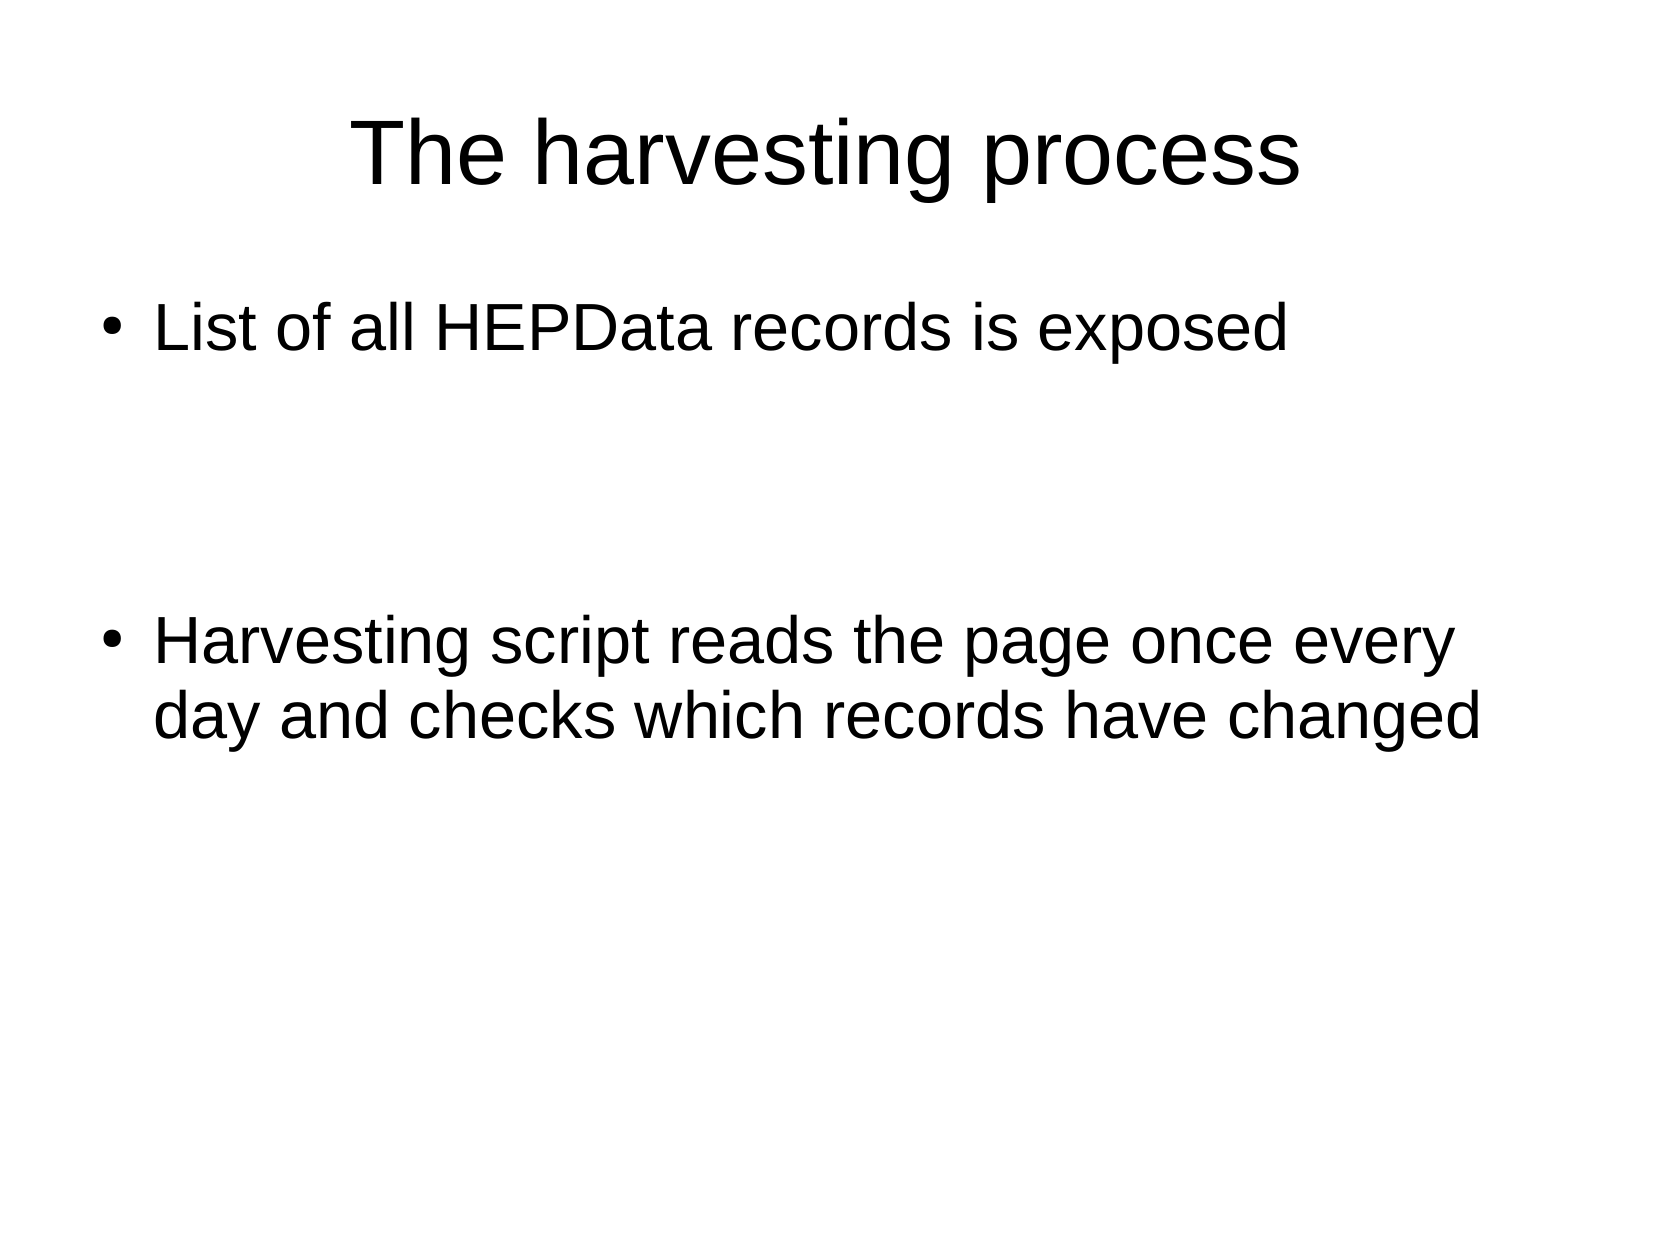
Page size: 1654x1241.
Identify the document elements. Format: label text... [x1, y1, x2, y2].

title The harvesting process [82, 49, 1571, 257]
list List of all HEPData records is exposed Harvesting script reads the page once every day and checks which records have changed [82, 290, 1571, 1109]
